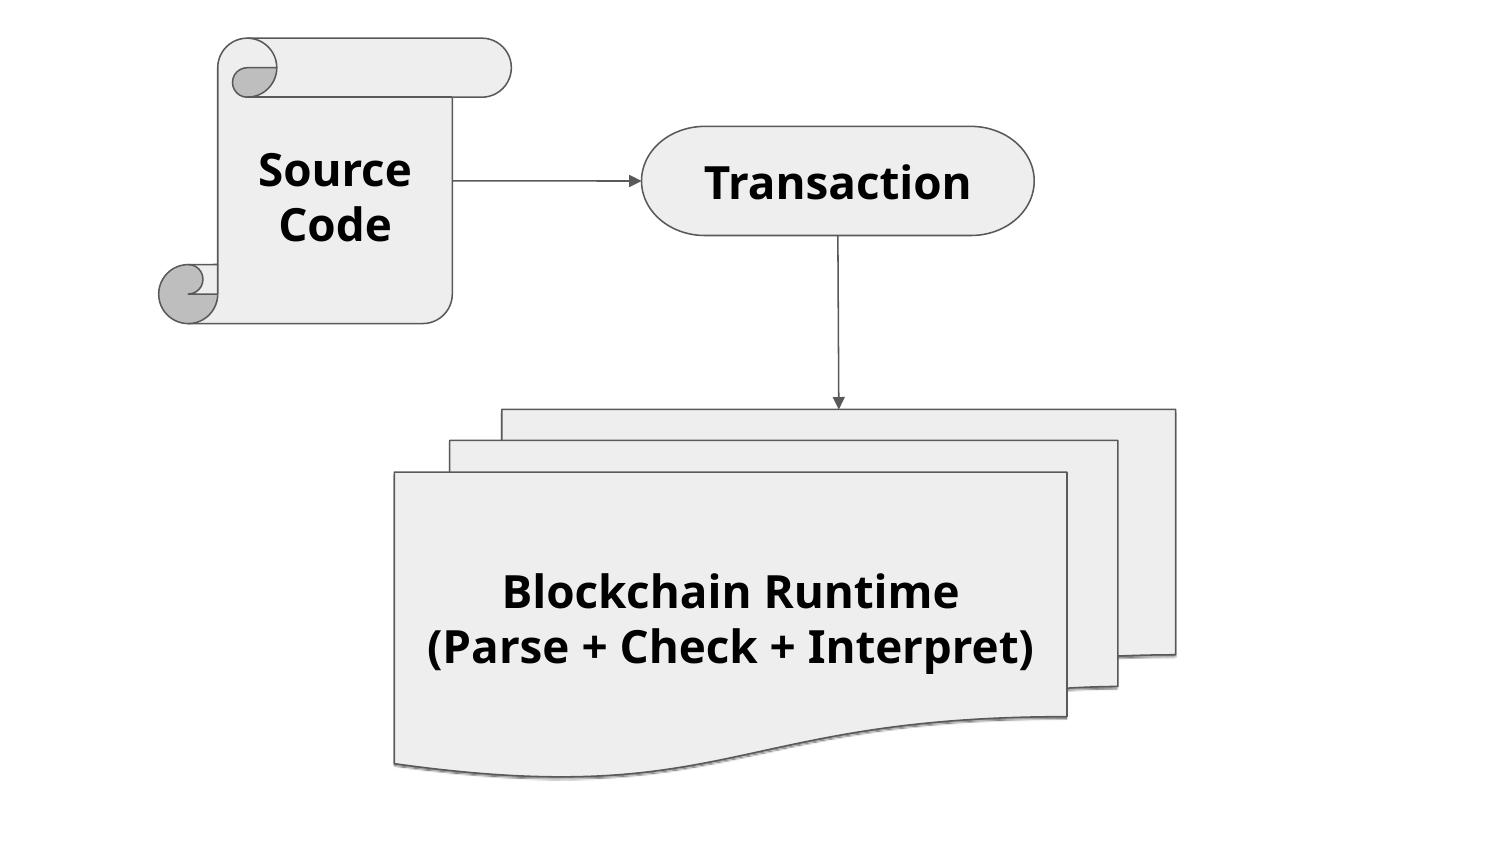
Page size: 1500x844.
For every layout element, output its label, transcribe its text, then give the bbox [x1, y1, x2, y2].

text_box Transaction [641, 126, 1035, 236]
text_box Source Code [193, 38, 512, 324]
text_box Blockchain Runtime (Parse + Check + Interpret) [394, 409, 1176, 777]
